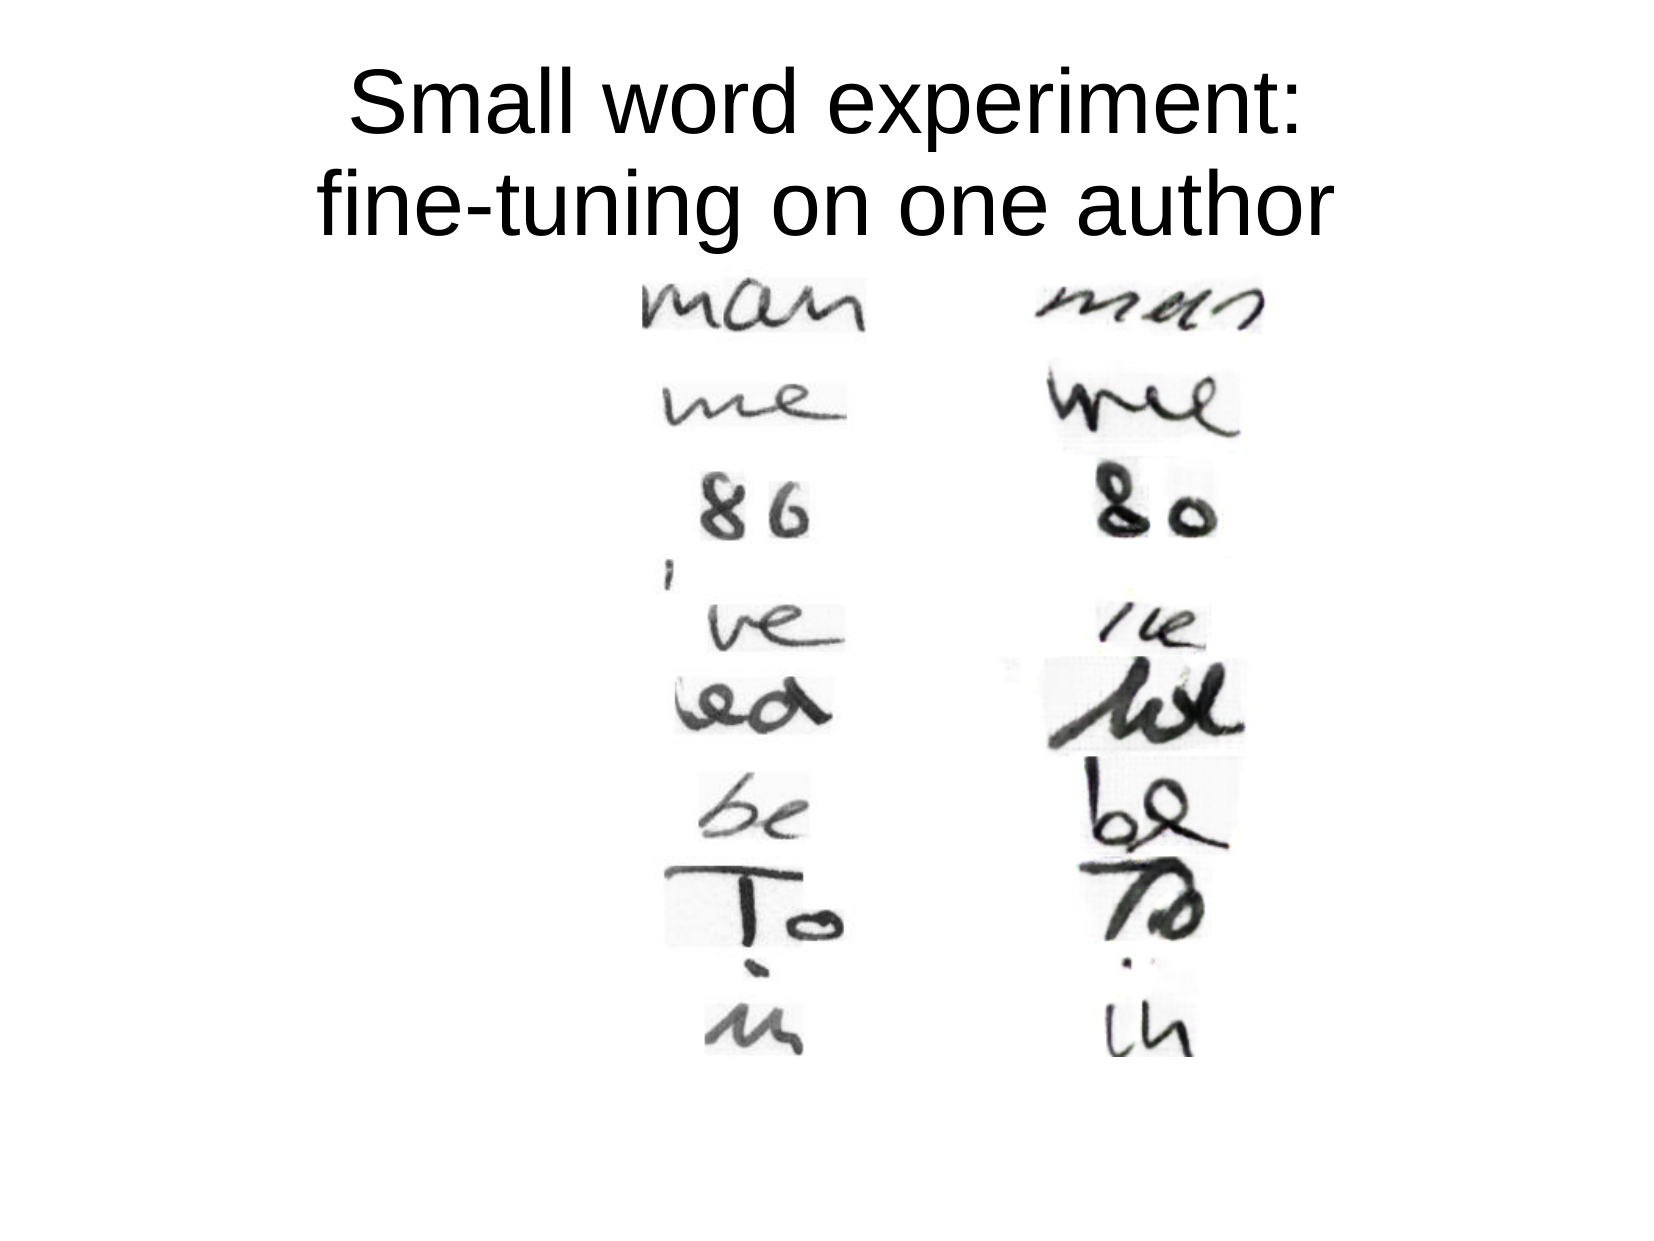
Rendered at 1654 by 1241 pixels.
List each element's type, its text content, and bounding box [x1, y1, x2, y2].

title Small word experiment: fine-tuning on one author [82, 49, 1571, 257]
picture [555, 256, 1355, 1057]
